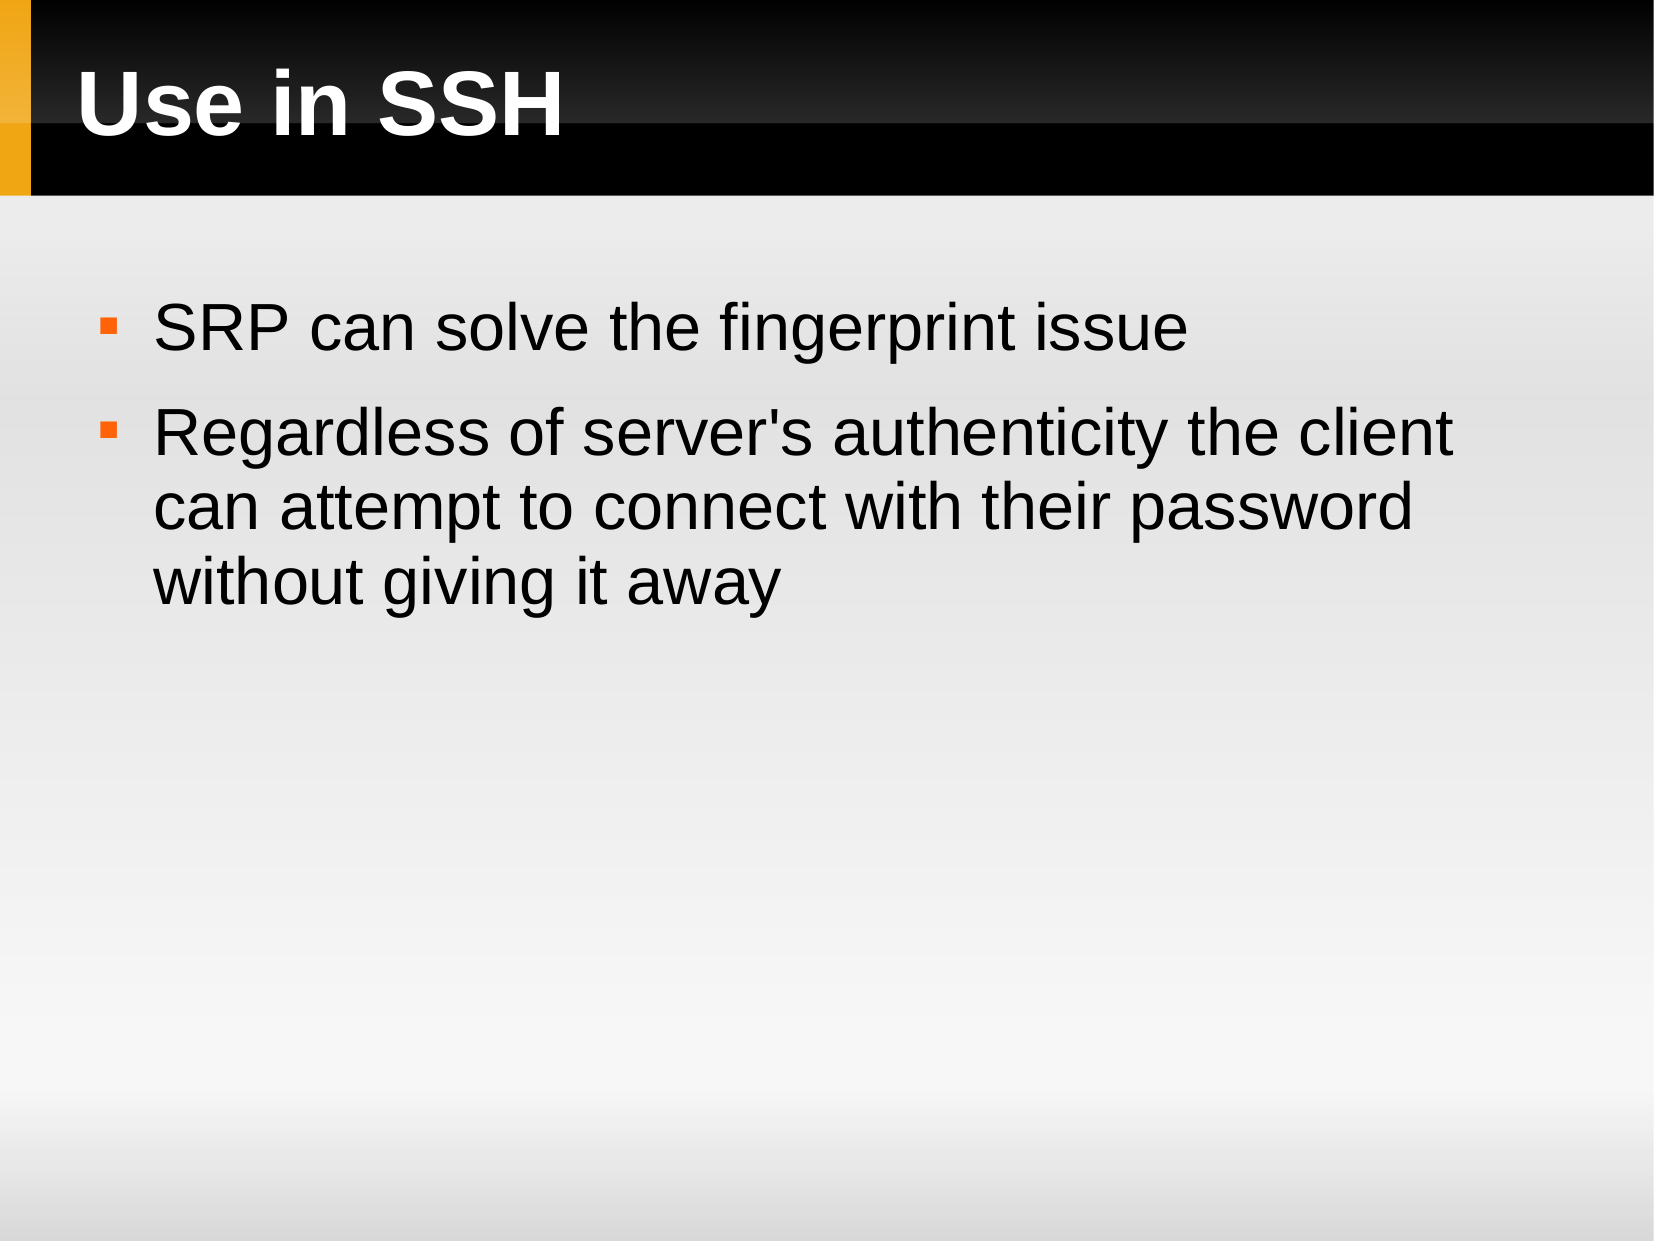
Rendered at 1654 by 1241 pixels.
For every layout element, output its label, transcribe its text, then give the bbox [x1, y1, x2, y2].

title Use in SSH [76, 0, 1565, 208]
picture [0, 0, 1654, 1241]
list SRP can solve the fingerprint issue Regardless of server's authenticity the client can attempt to connect with their password without giving it away [82, 290, 1571, 1109]
